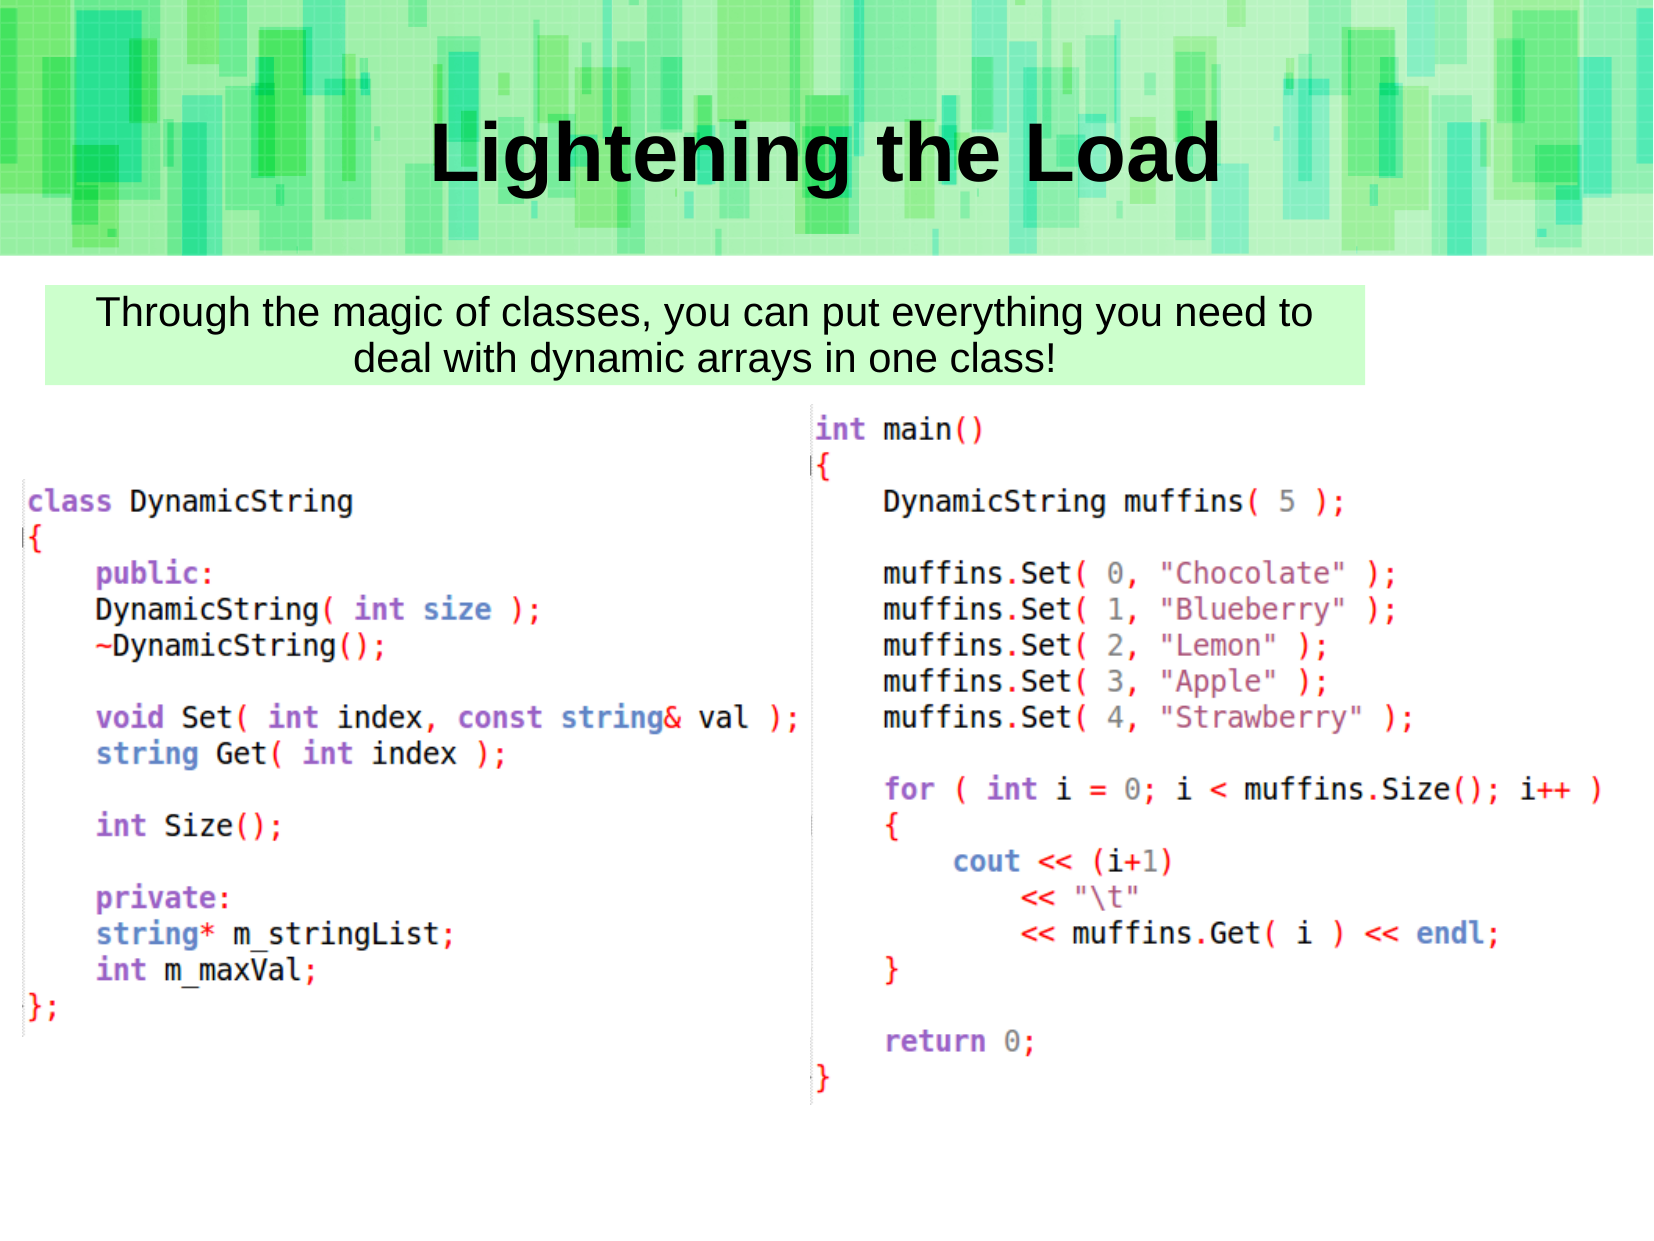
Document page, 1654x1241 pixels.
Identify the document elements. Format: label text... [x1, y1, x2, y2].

text_box Through the magic of classes, you can put everything you need to deal with dynamic arrays in one class! [45, 285, 1366, 386]
title Lightening the Load [82, 49, 1571, 257]
picture [0, 0, 1654, 1241]
